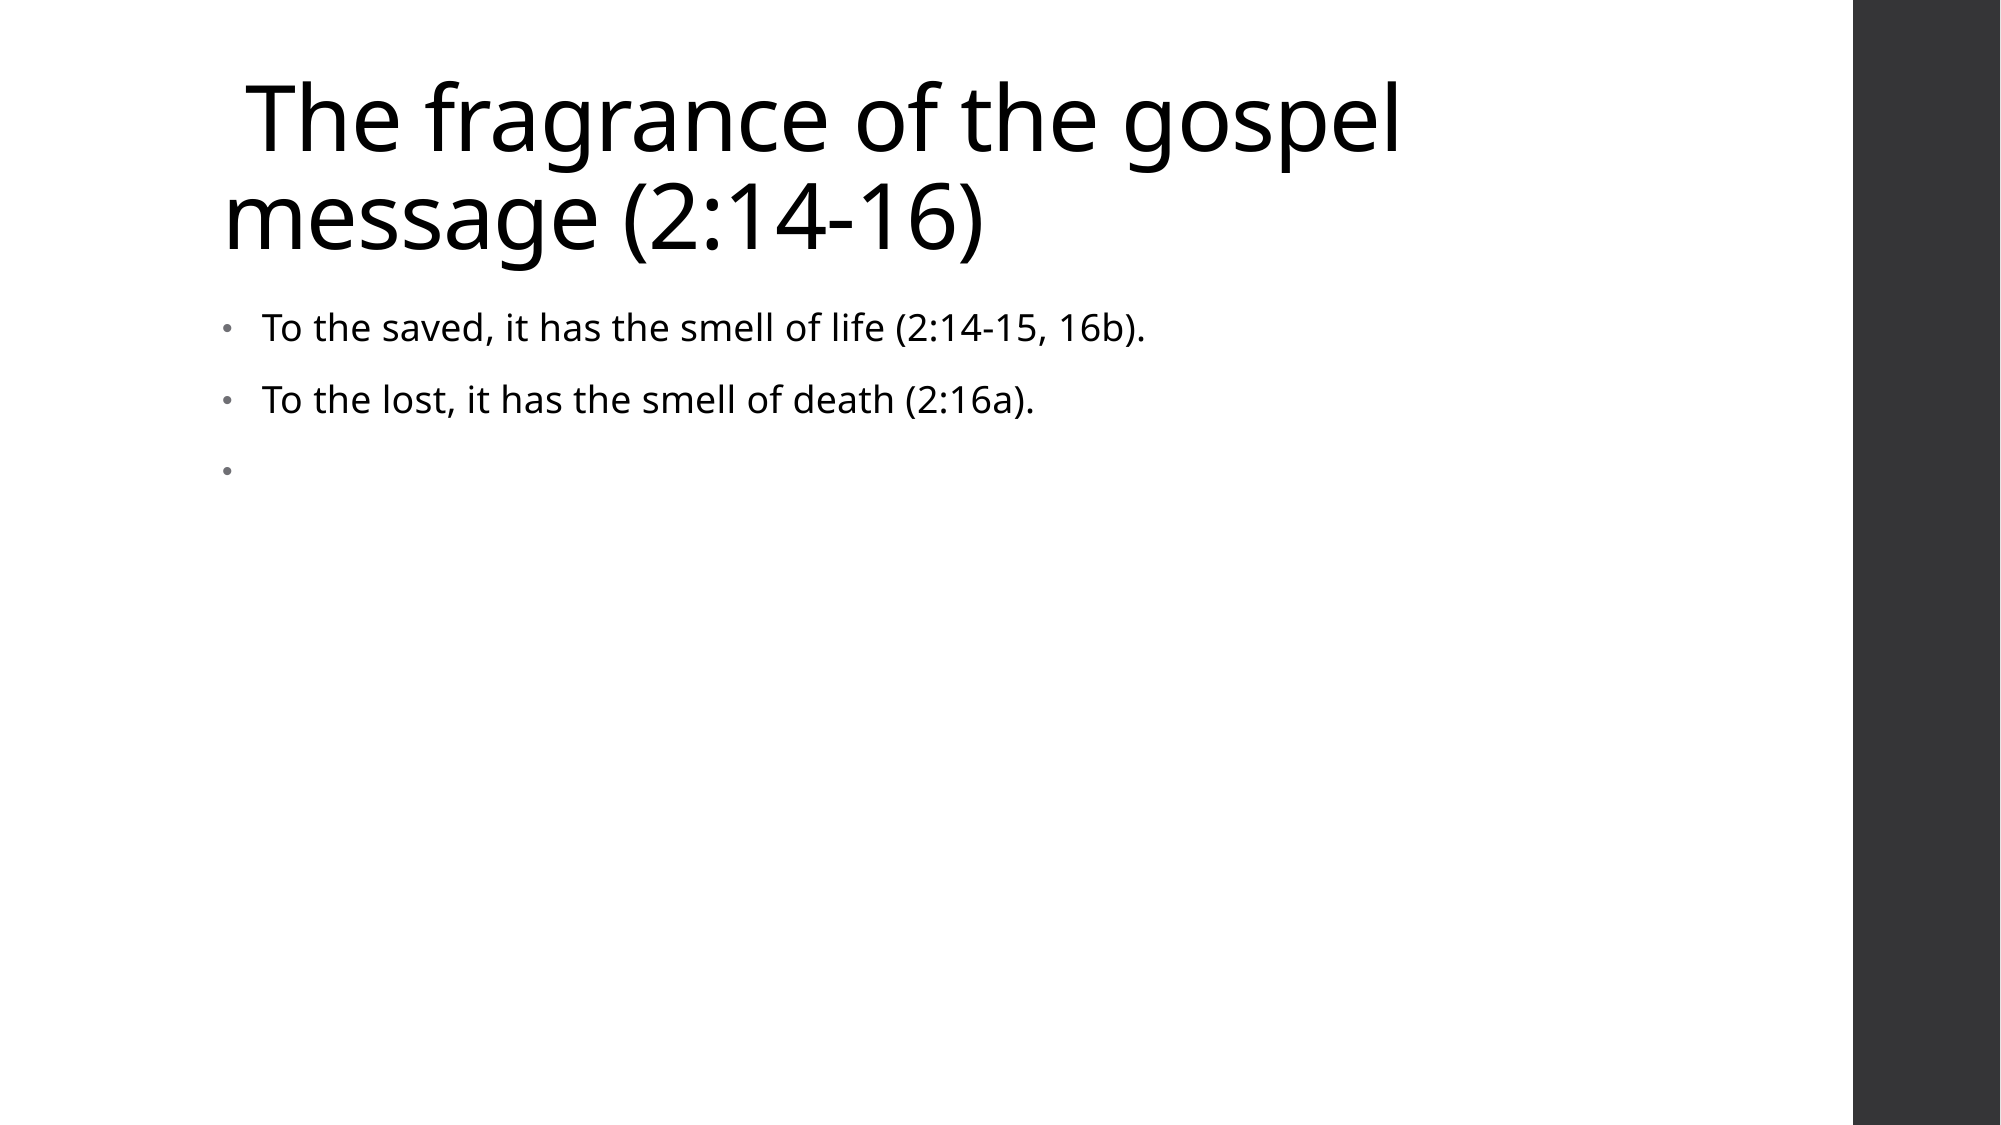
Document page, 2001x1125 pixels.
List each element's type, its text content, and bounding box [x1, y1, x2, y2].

title The fragrance of the gospel message (2:14-16) [206, 60, 1797, 278]
list To the saved, it has the smell of life (2:14-15, 16b). To the lost, it has the smell of death (2:16a). [206, 299, 1617, 1014]
